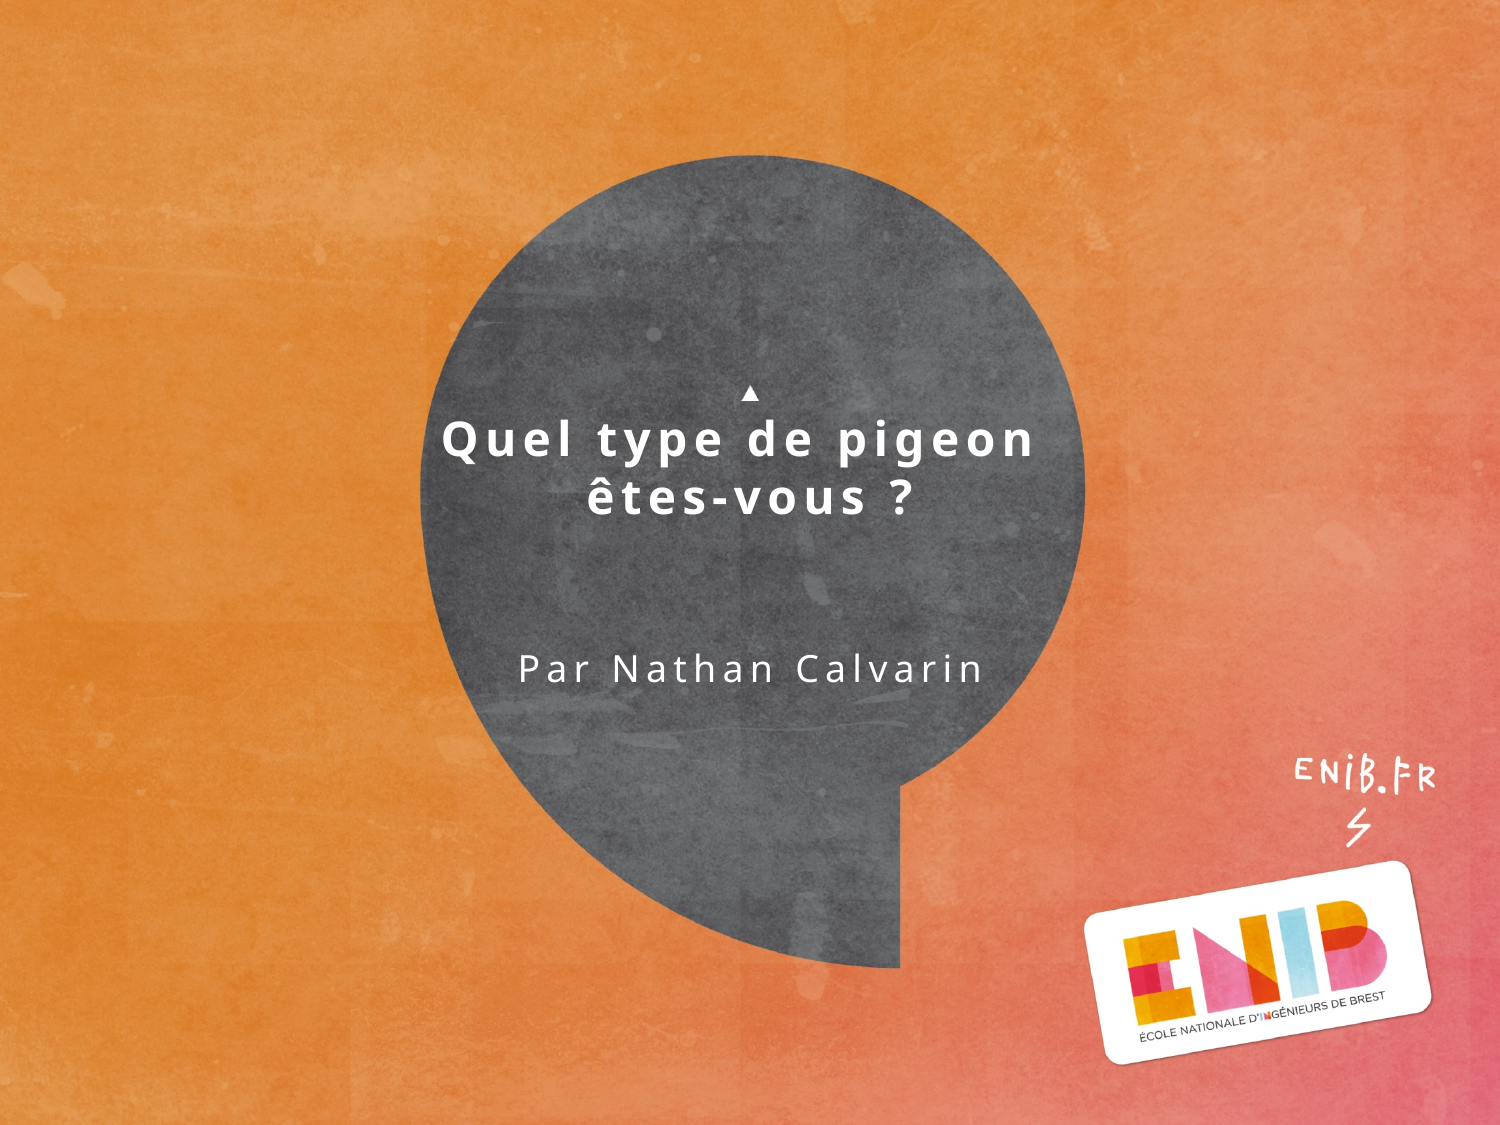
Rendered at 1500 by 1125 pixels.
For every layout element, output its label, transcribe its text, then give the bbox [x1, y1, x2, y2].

subtitle Par Nathan Calvarin [490, 637, 1010, 752]
picture [0, 0, 1500, 1125]
title Quel type de pigeon êtes-vous ? [425, 408, 1075, 622]
